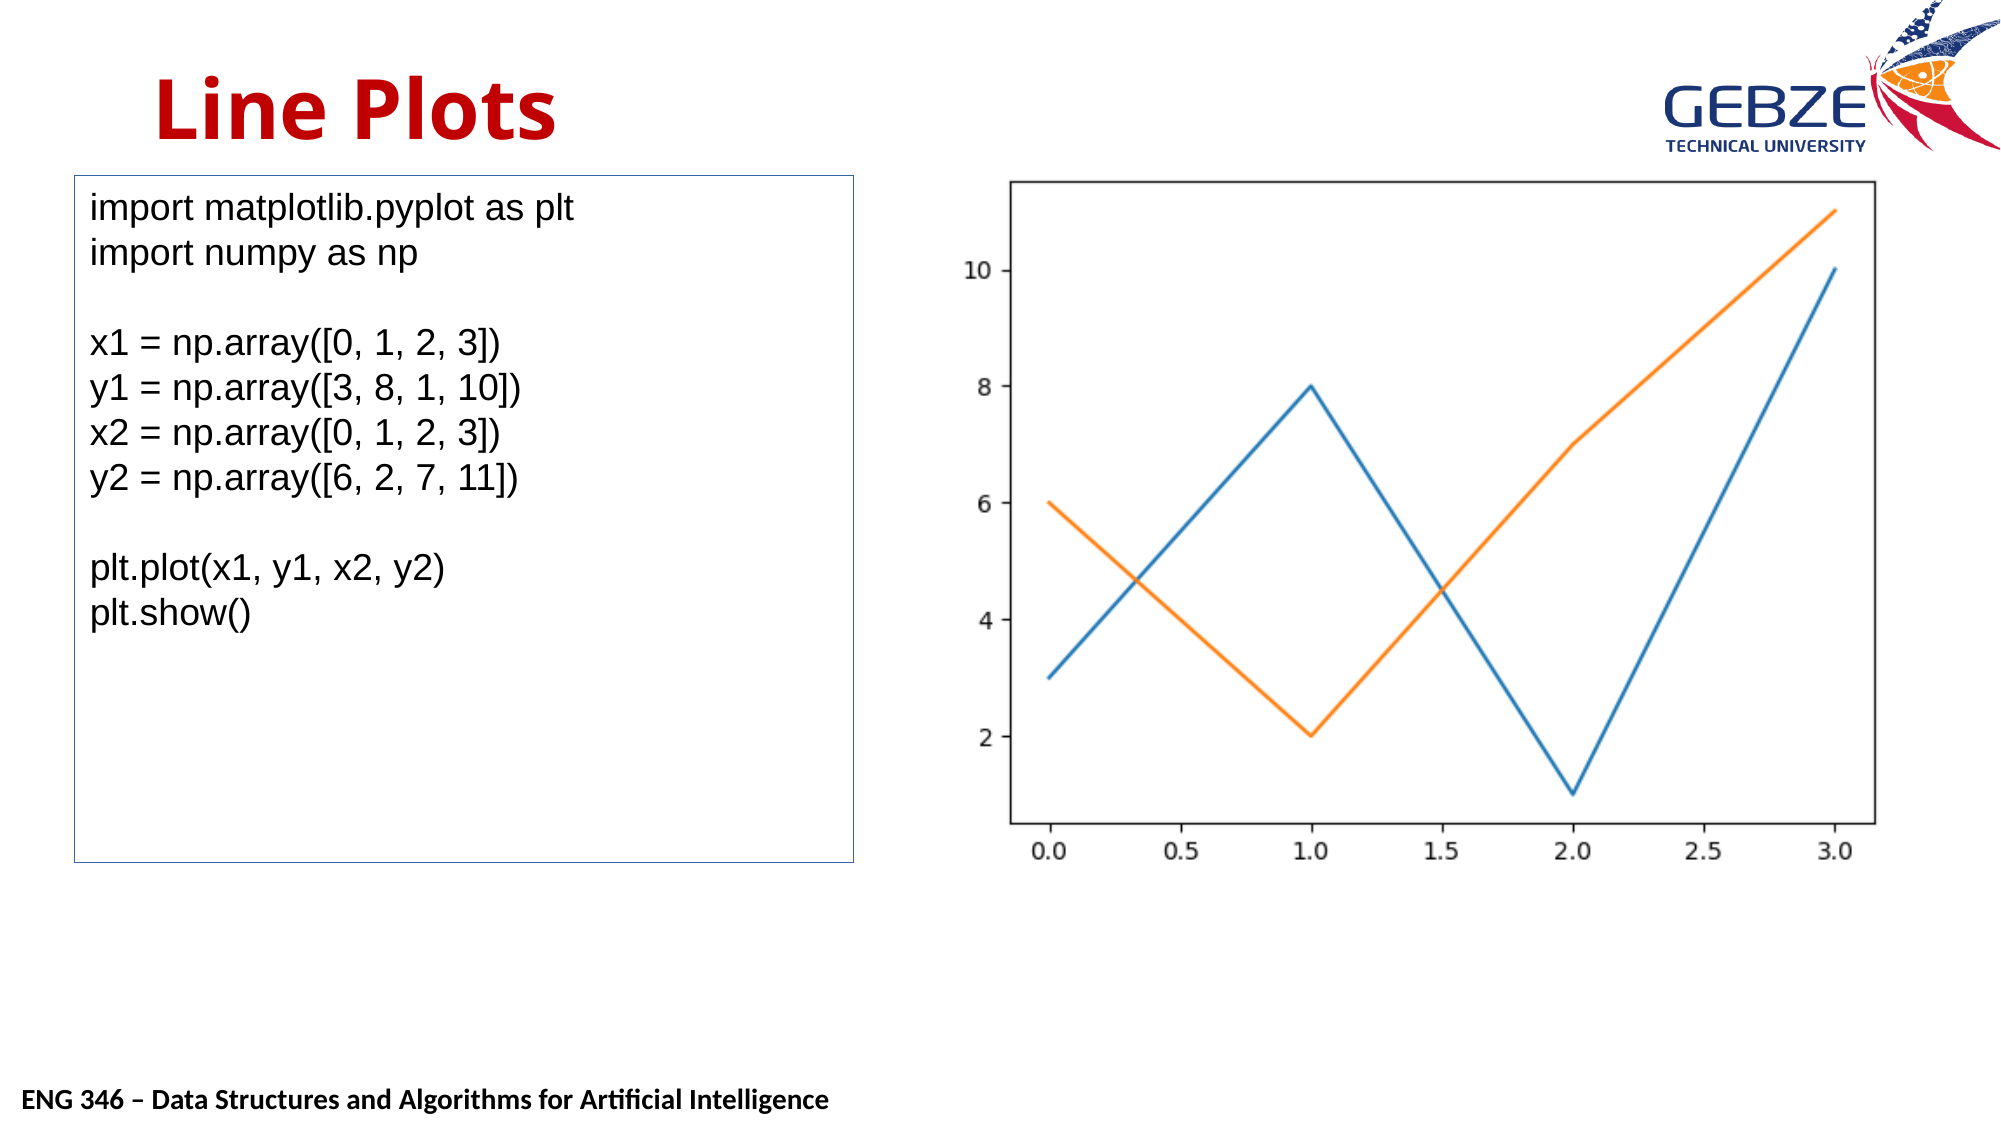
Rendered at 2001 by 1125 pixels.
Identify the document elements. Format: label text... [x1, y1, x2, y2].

picture [937, 171, 1892, 900]
title Line Plots [137, 59, 1863, 166]
picture [1665, 0, 2001, 152]
text_box import matplotlib.pyplot as plt import numpy as np x1 = np.array([0, 1, 2, 3]) y1 = np.array([3, 8, 1, 10]) x2 = np.array([0, 1, 2, 3]) y2 = np.array([6, 2, 7, 11]) plt.plot(x1, y1, x2, y2) plt.show() [74, 175, 854, 863]
